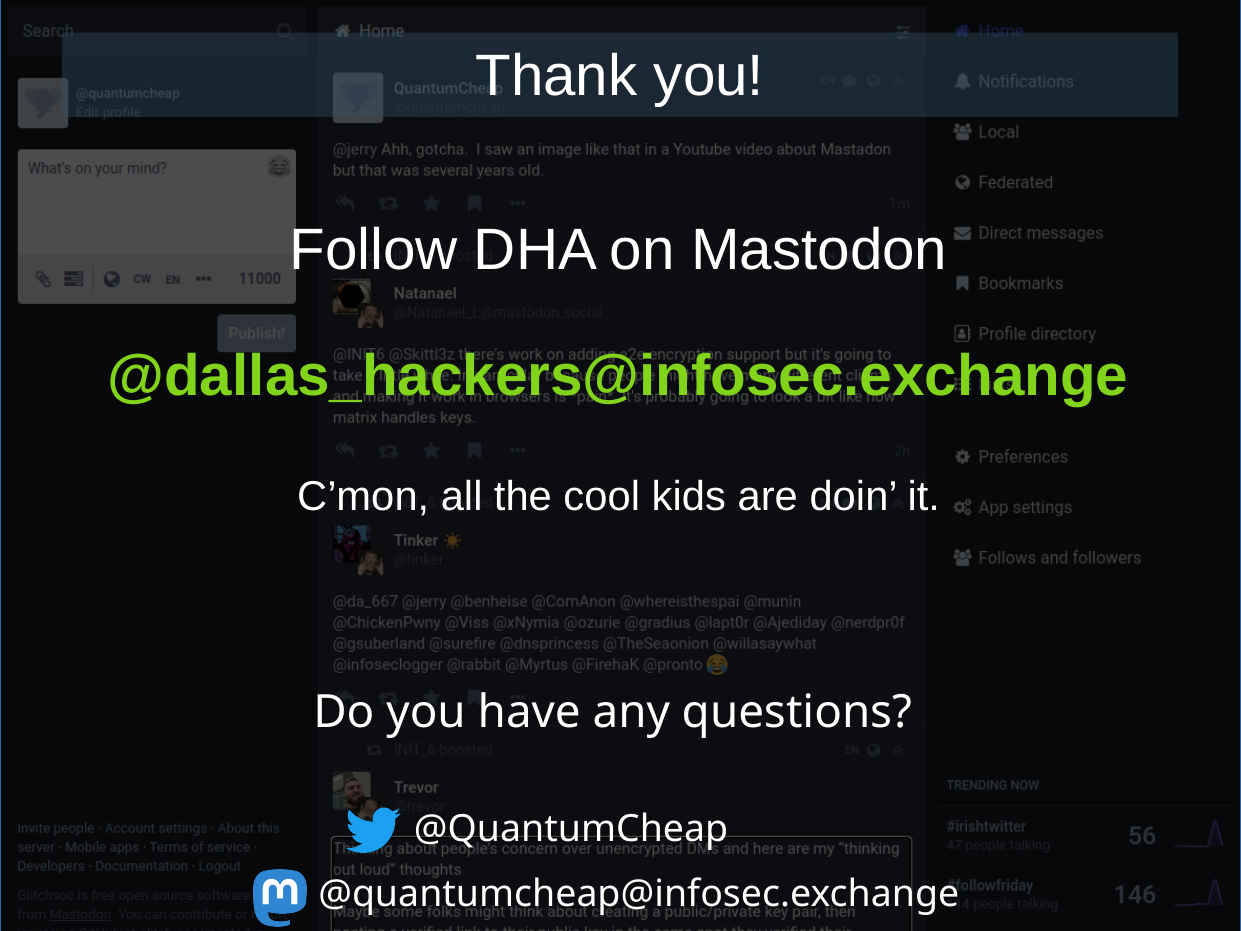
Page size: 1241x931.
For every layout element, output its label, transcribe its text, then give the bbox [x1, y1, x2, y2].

text_box Follow DHA on Mastodon @dallas_hackers@infosec.exchange C’mon, all the cool kids are doin’ it. [75, 209, 1163, 735]
text_box @QuantumCheap @quantumcheap@infosec.exchange [0, 769, 1241, 931]
picture [253, 869, 307, 928]
title Thank you! [62, 32, 1179, 117]
text_box Do you have any questions? [300, 651, 938, 767]
picture [345, 807, 401, 853]
text_box [0, 0, 1241, 769]
